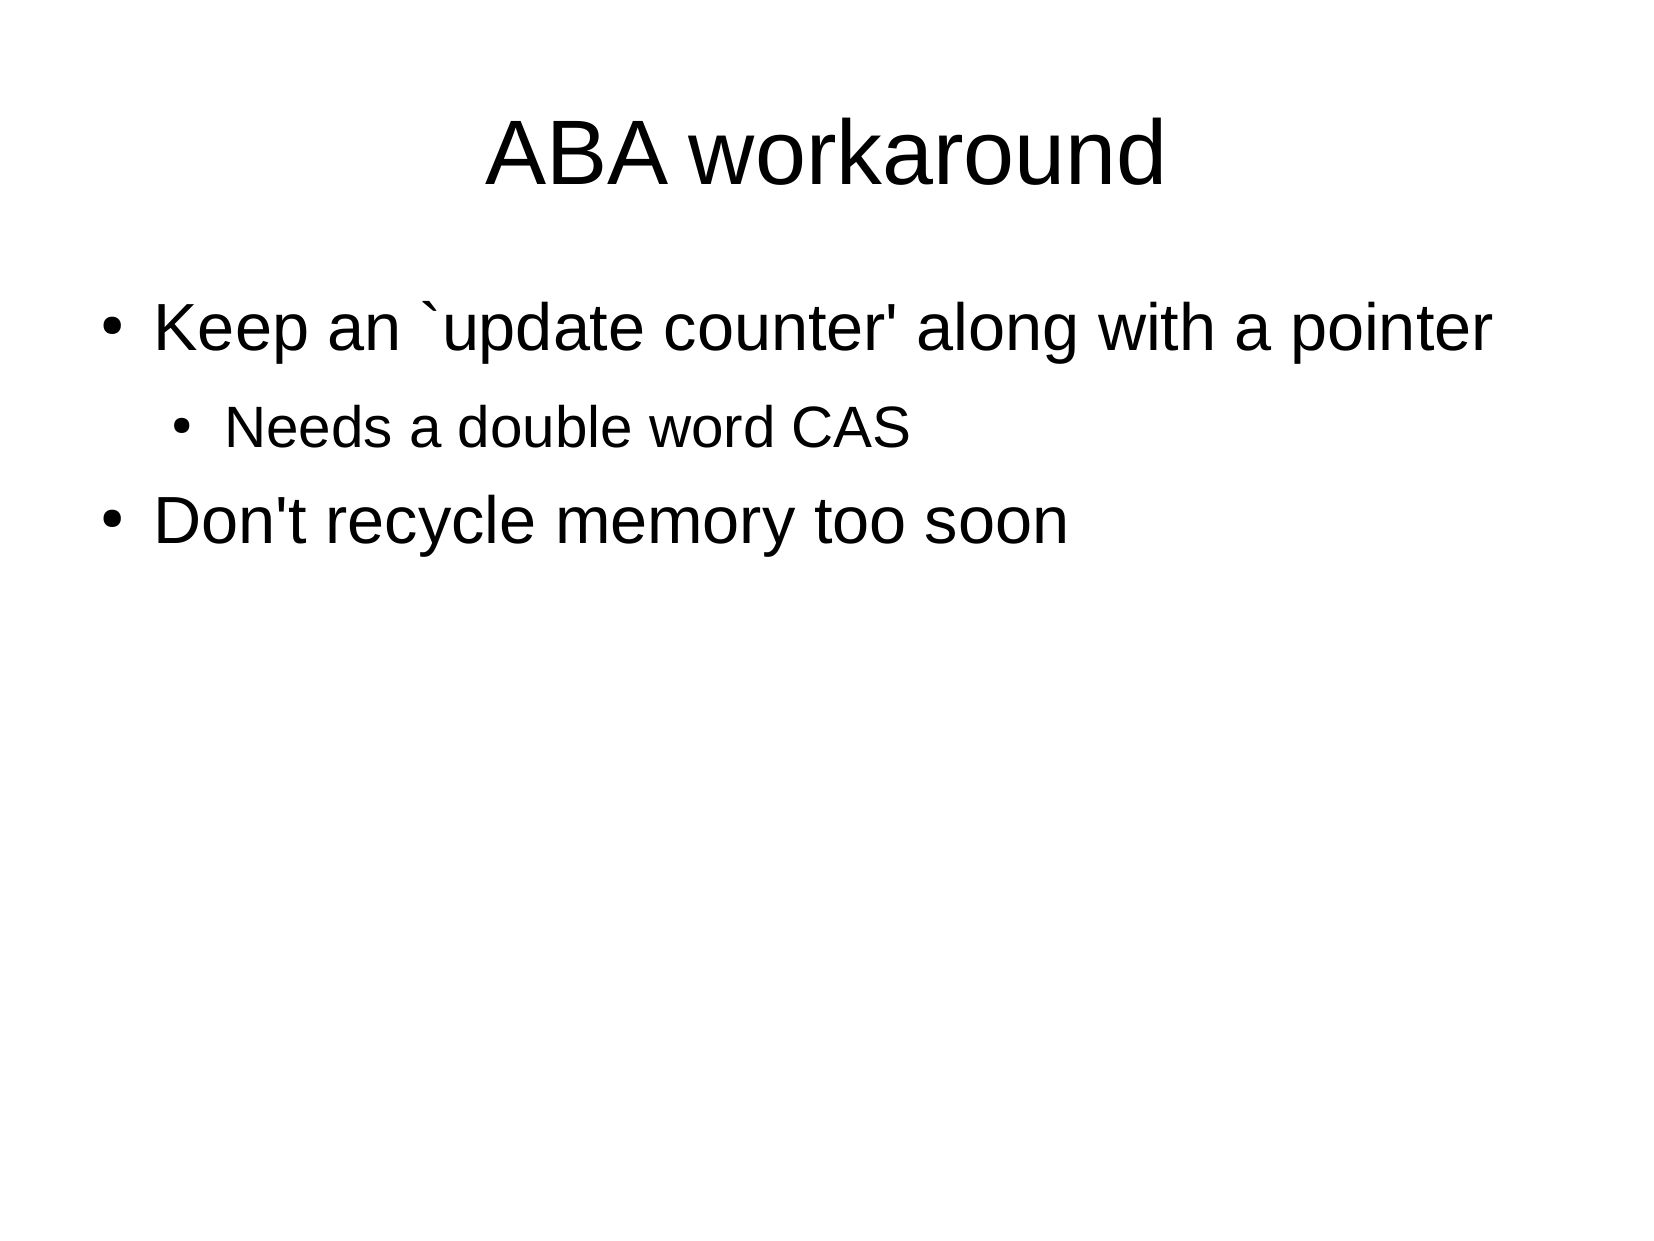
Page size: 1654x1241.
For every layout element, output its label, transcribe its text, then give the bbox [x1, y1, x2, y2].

list Keep an `update counter' along with a pointer Needs a double word CAS Don't recycle memory too soon [82, 290, 1571, 1010]
title ABA workaround [82, 49, 1571, 257]
